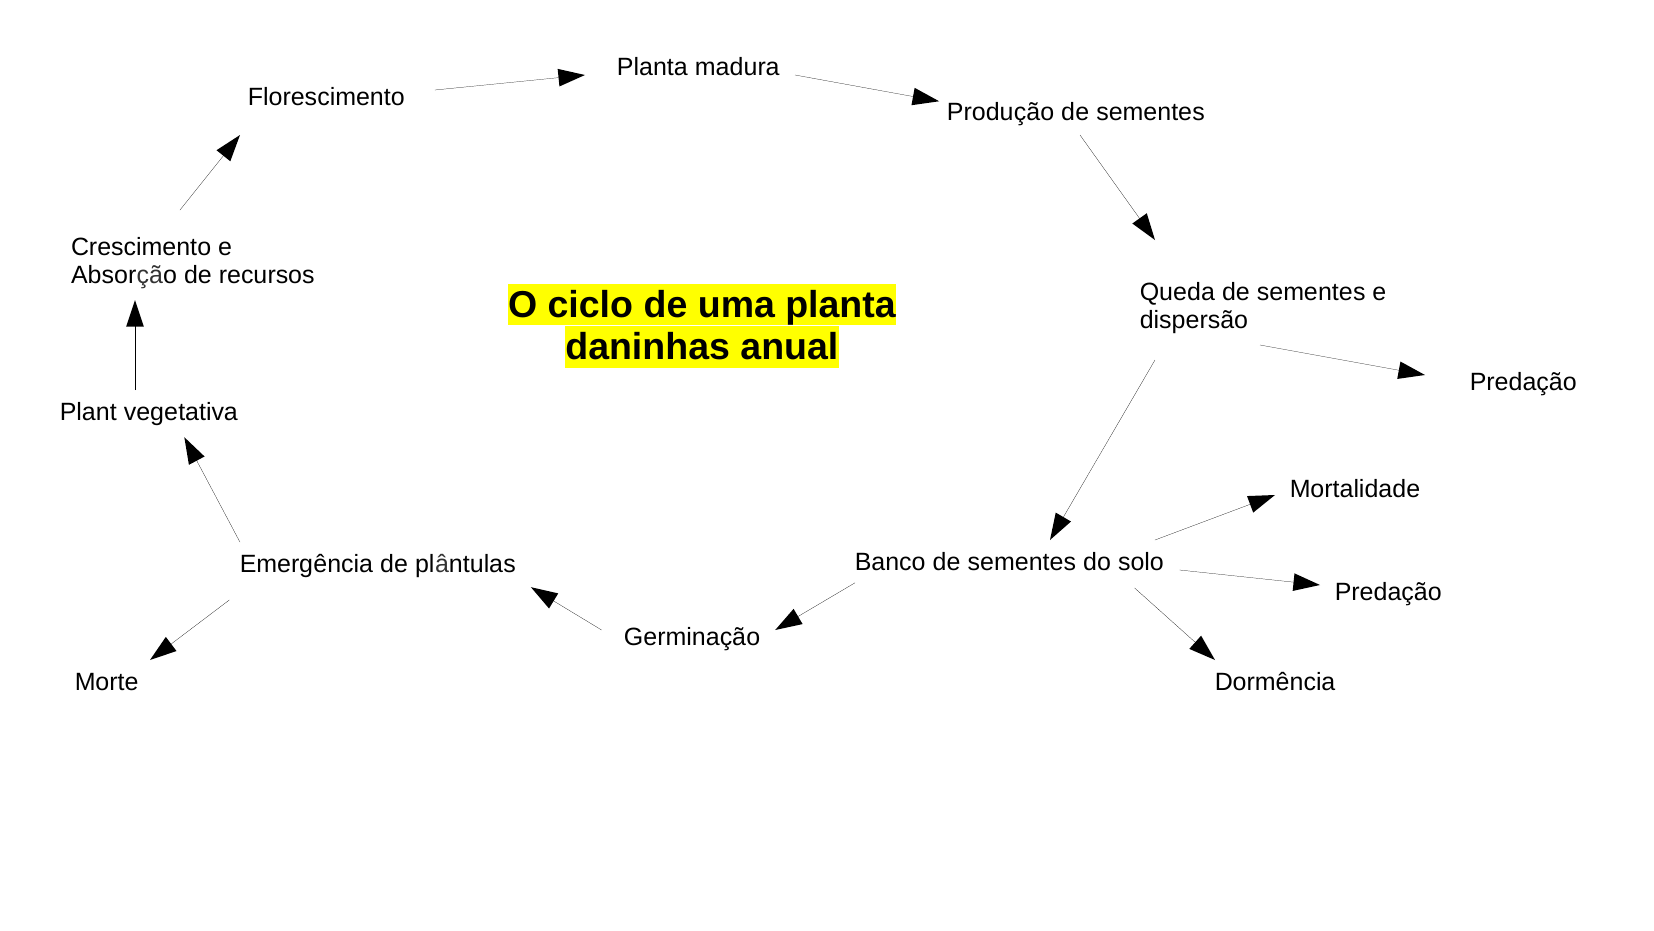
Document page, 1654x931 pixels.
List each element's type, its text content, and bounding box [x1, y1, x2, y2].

text_box Florescimento [233, 75, 421, 118]
text_box Dormência [1200, 660, 1351, 703]
text_box Banco de sementes do solo [840, 540, 1180, 583]
text_box Produção de sementes [932, 90, 1221, 133]
text_box Predação [1455, 360, 1593, 403]
text_box Mortalidade [1275, 467, 1436, 511]
text_box Plant vegetativa [45, 390, 254, 433]
text_box Queda de sementes e dispersão [1125, 270, 1409, 341]
text_box Morte [60, 660, 154, 703]
text_box Predação [1320, 570, 1486, 641]
text_box Crescimento e Absorção de recursos [56, 225, 331, 296]
text_box Planta madura [602, 45, 796, 88]
text_box O ciclo de uma planta daninhas anual [493, 276, 916, 376]
text_box Emergência de plântulas [225, 542, 531, 586]
text_box Germinação [609, 615, 776, 658]
